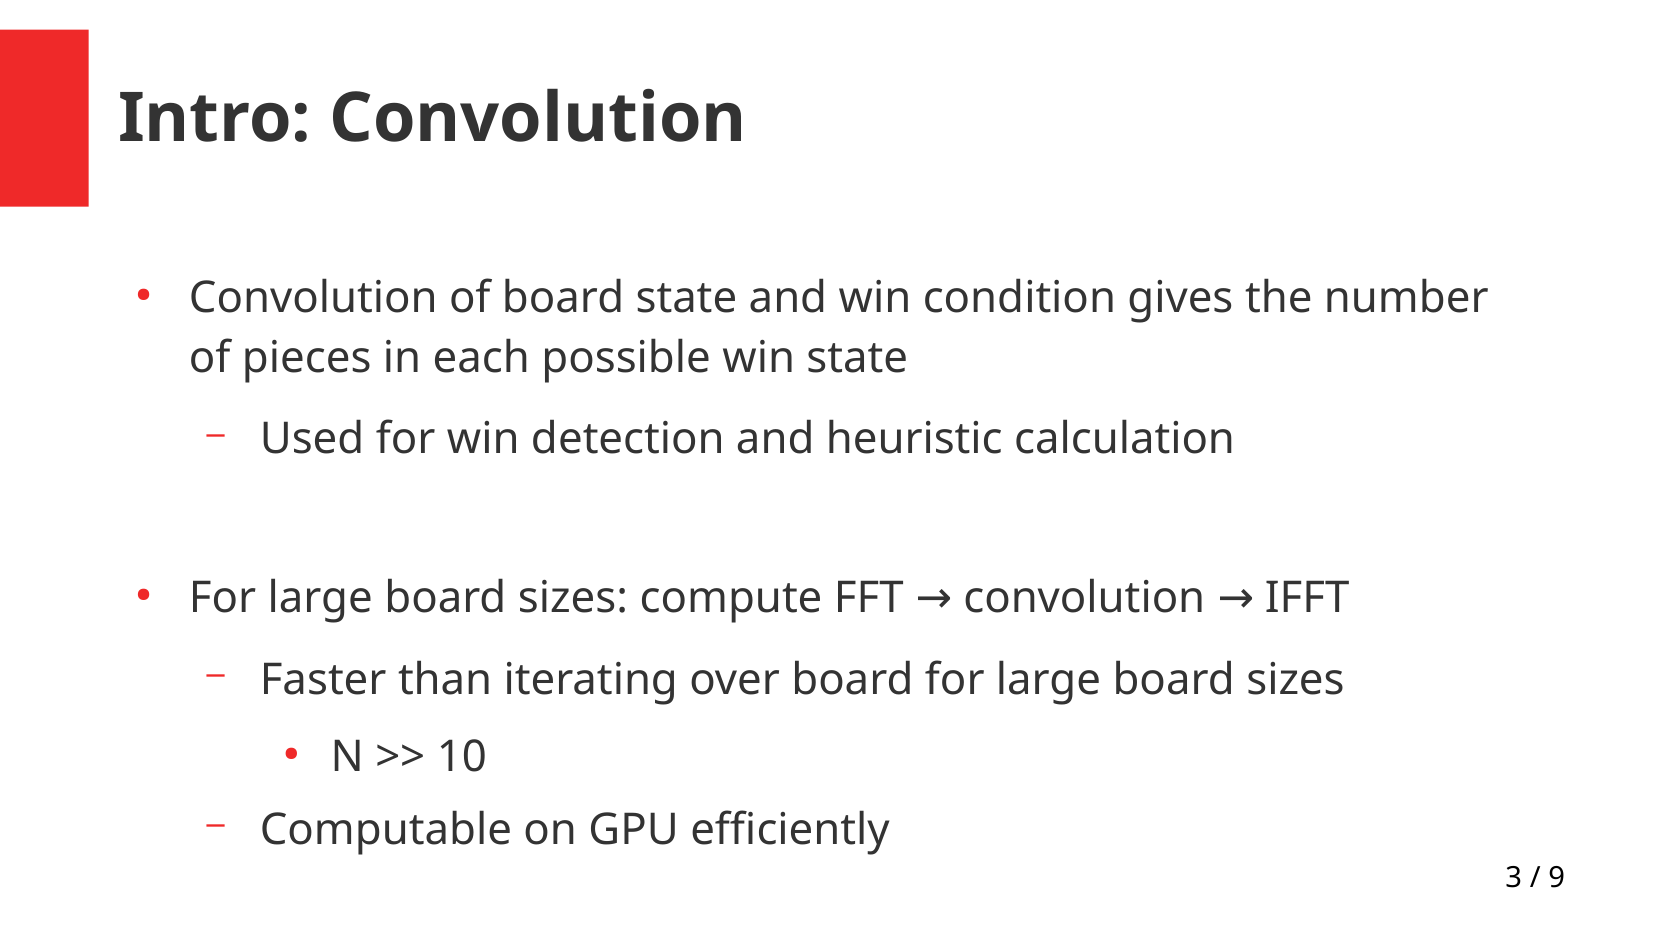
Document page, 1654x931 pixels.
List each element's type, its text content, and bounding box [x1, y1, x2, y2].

list Convolution of board state and win condition gives the number of pieces in each possible win state Used for win detection and heuristic calculation For large board sizes: compute FFT → convolution → IFFT Faster than iterating over board for large board sizes N >> 10 Computable on GPU efficiently [118, 265, 1536, 806]
title Intro: Convolution [118, 37, 1571, 193]
